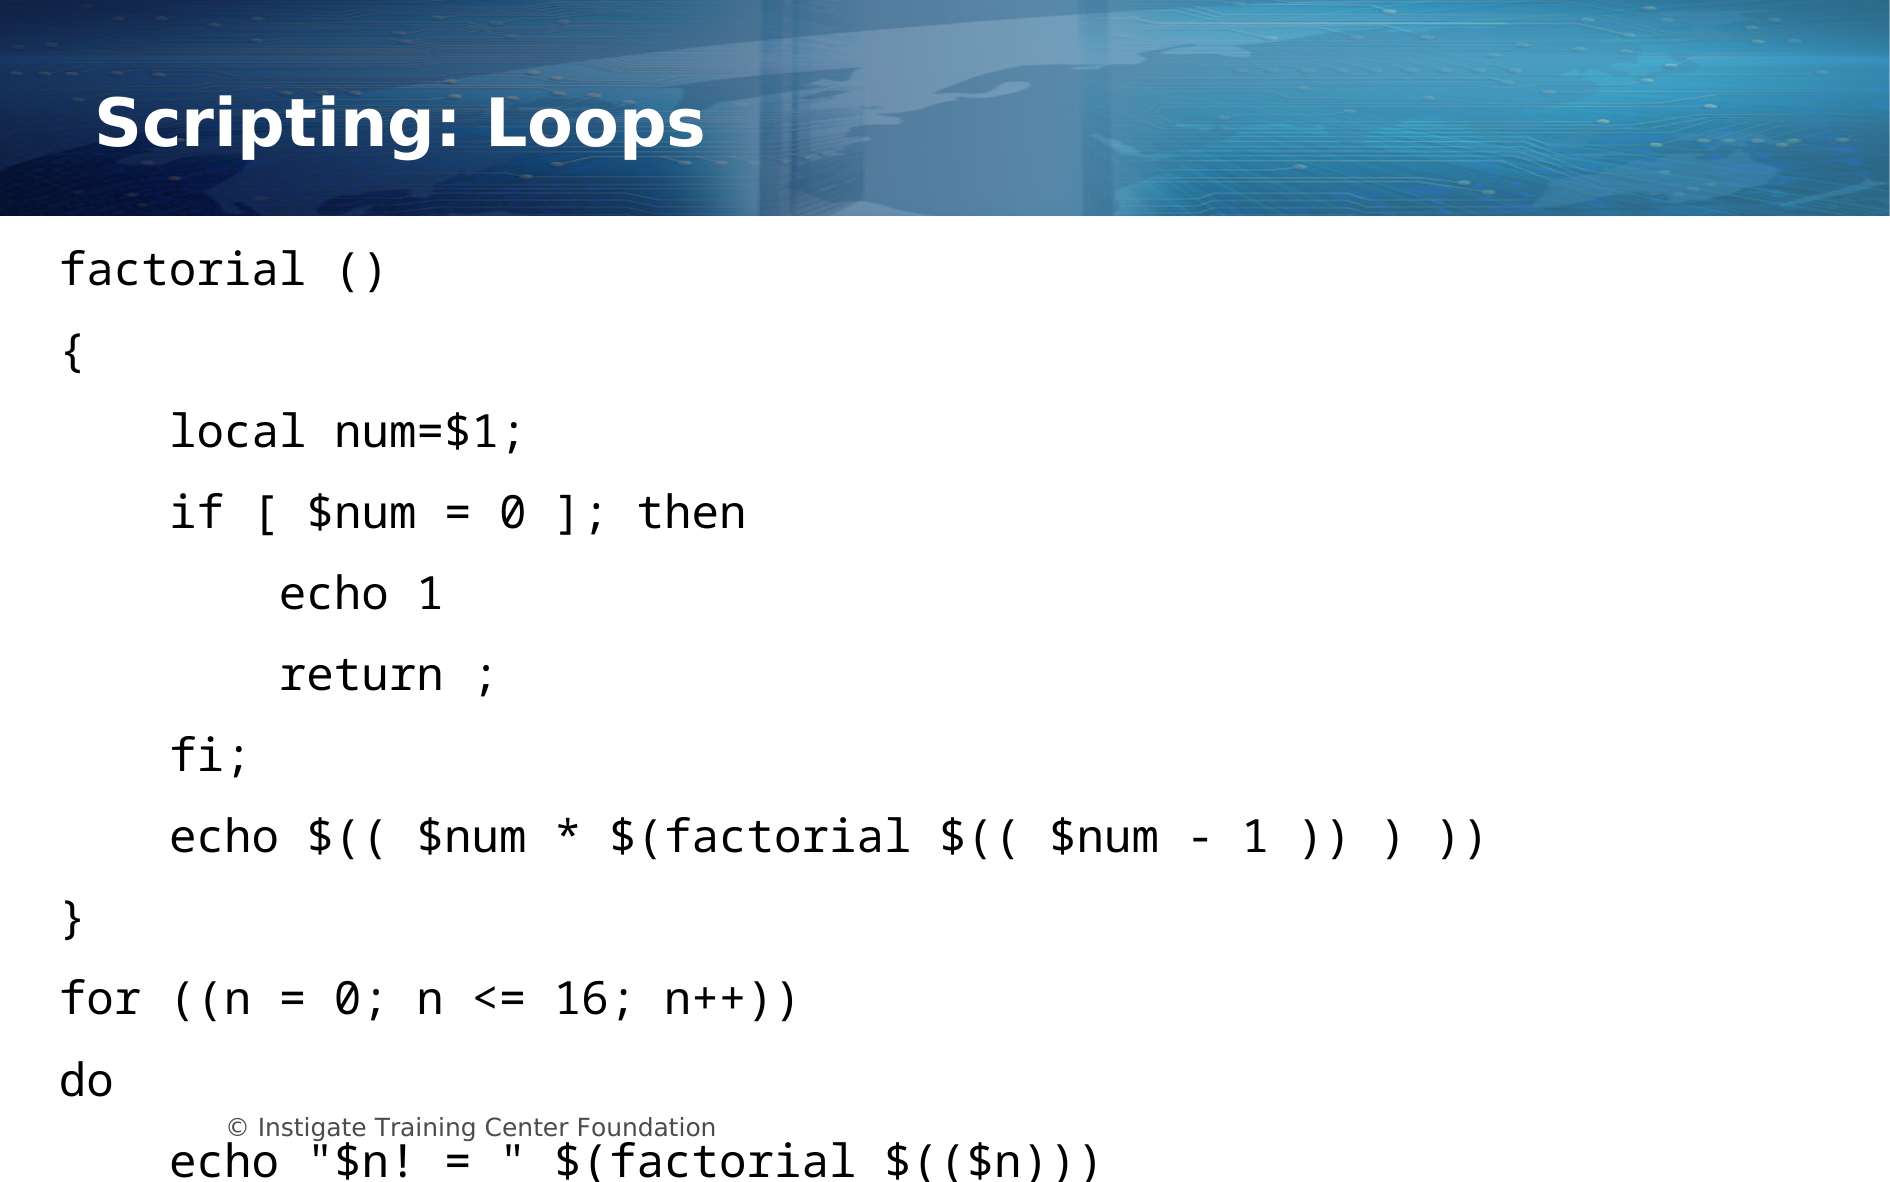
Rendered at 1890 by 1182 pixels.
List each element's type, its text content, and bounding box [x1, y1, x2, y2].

list factorial () { local num=$1; if [ $num = 0 ]; then echo 1 return ; fi; echo $(( $num * $(factorial $(( $num - 1 )) ) )) } for ((n = 0; n <= 16; n++)) do echo "$n! = " $(factorial $(($n))) done [59, 236, 1831, 1116]
picture [0, 0, 1890, 216]
title Scripting: Loops [94, 54, 1793, 210]
